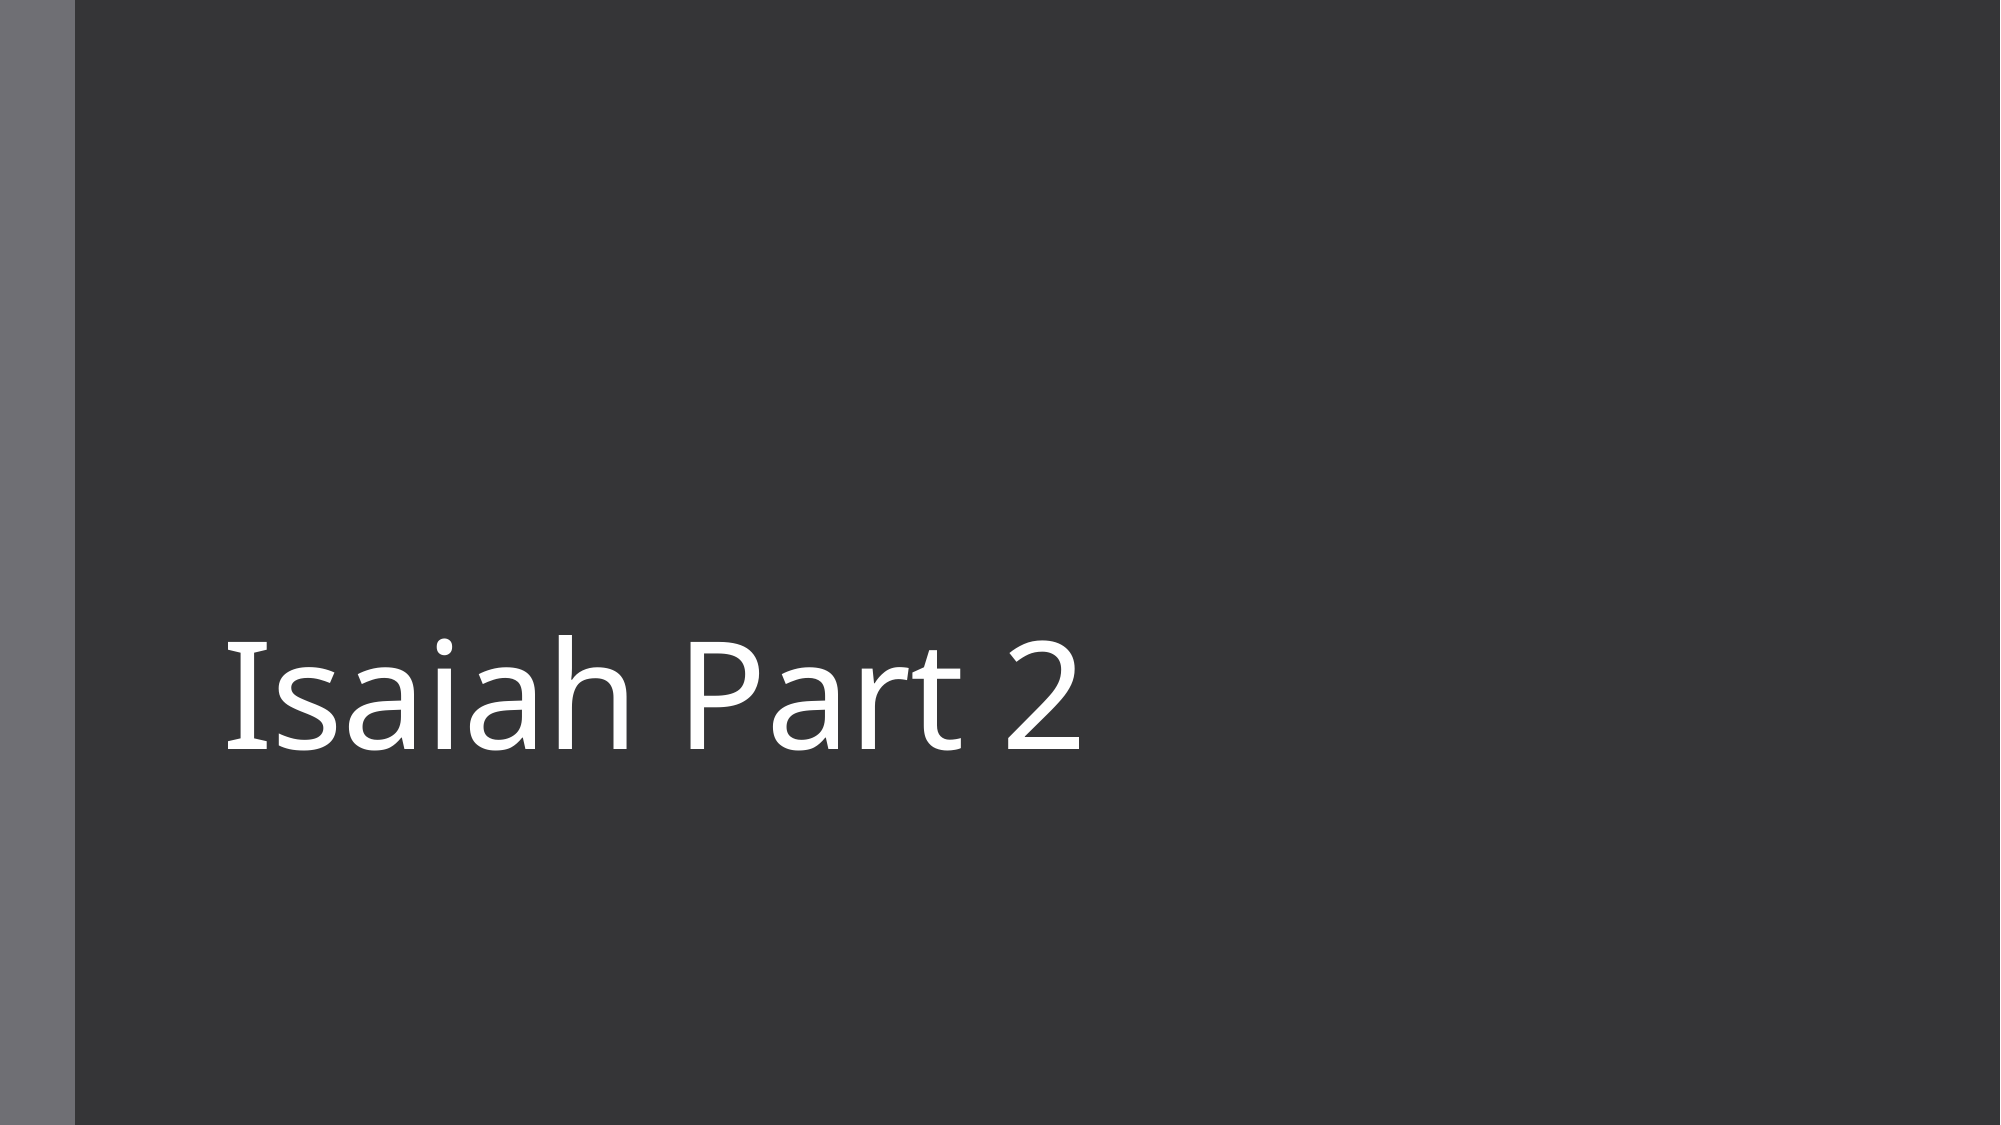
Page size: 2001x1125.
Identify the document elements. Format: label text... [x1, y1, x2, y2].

title Isaiah Part 2 [206, 124, 1752, 788]
